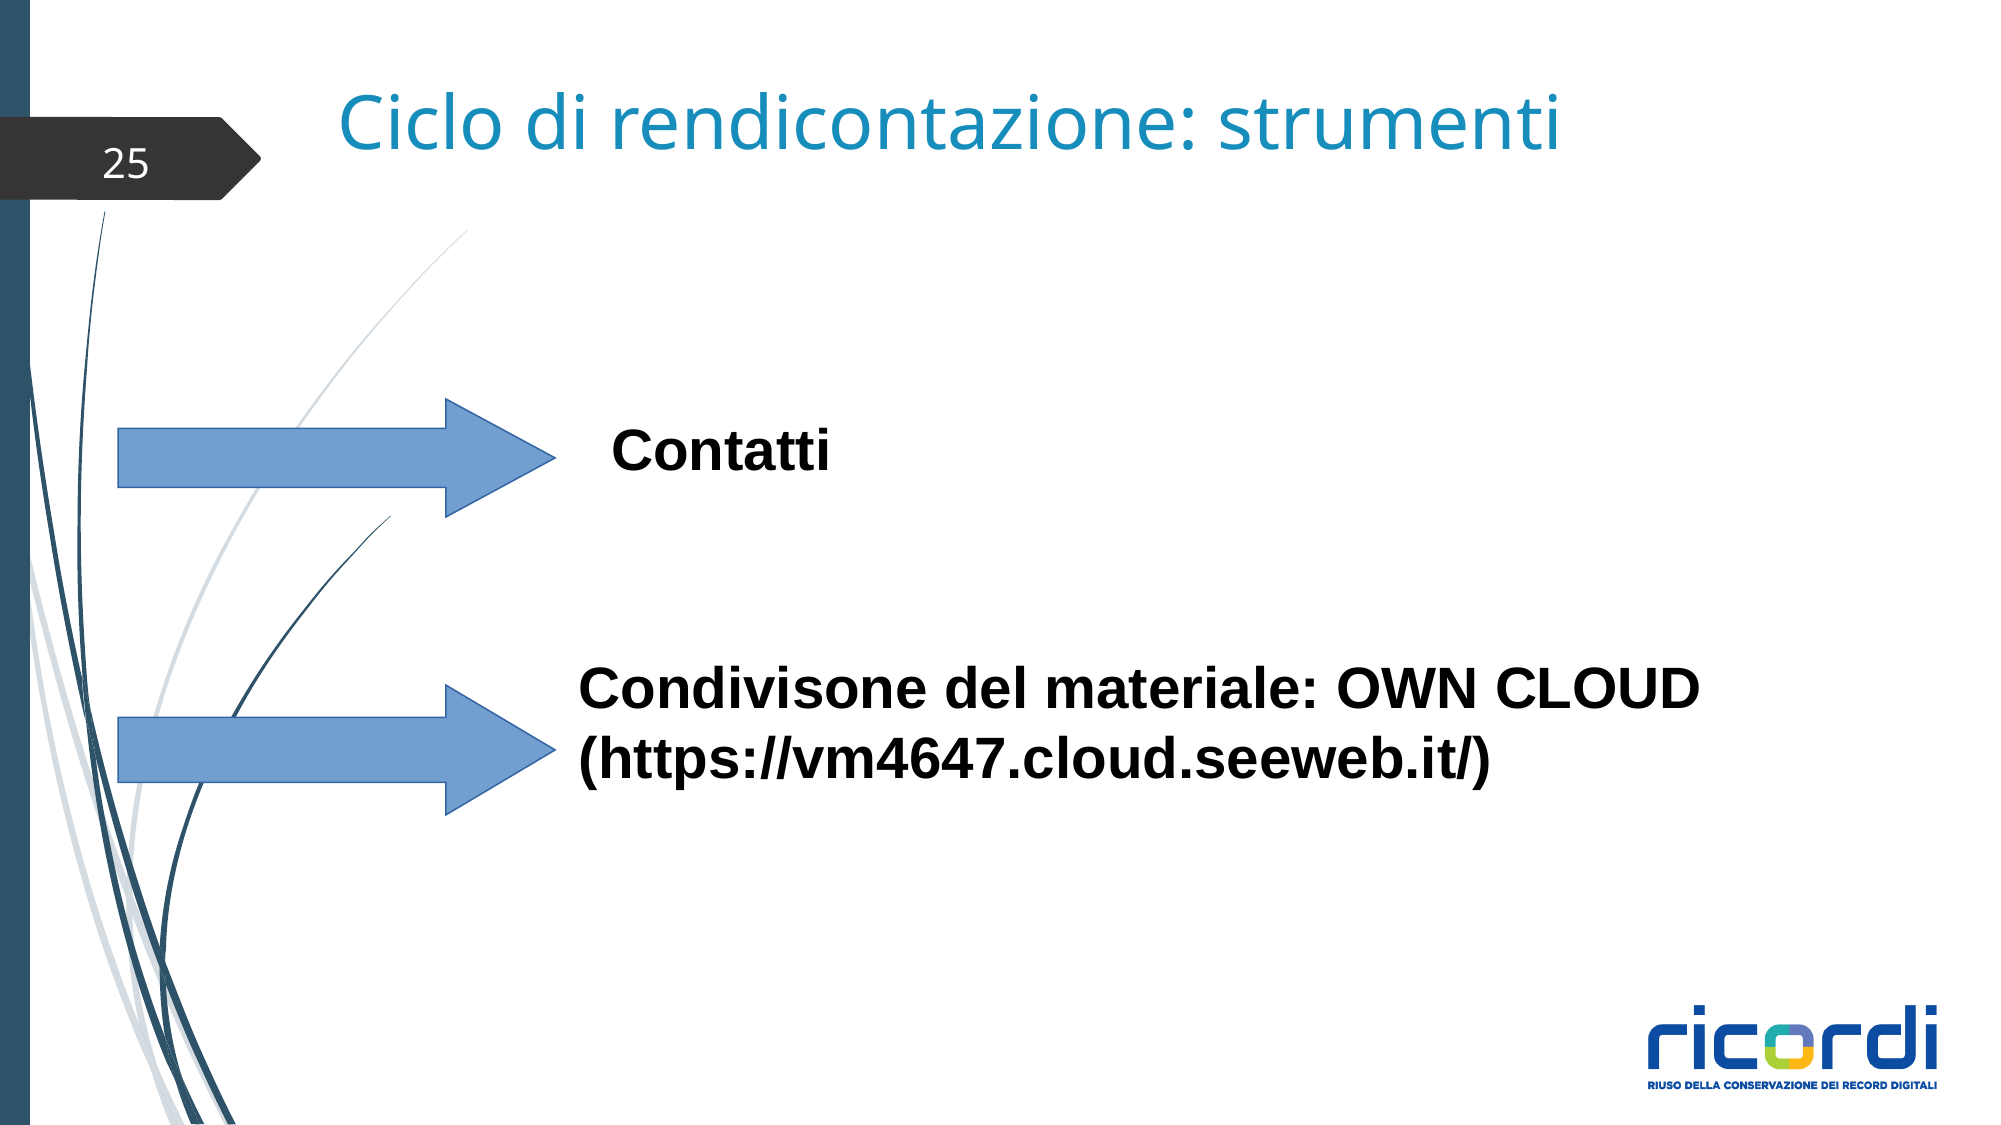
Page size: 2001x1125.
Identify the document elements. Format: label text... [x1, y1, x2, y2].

text_box [118, 398, 556, 518]
text_box [118, 685, 556, 815]
text_box <numero> [87, 129, 216, 190]
text_box Condivisone del materiale: OWN CLOUD (https://vm4647.cloud.seeweb.it/) [579, 638, 1822, 848]
picture [1643, 1000, 1941, 1094]
title Ciclo di rendicontazione: strumenti [322, 66, 1941, 220]
text_box Contatti [579, 342, 1307, 553]
